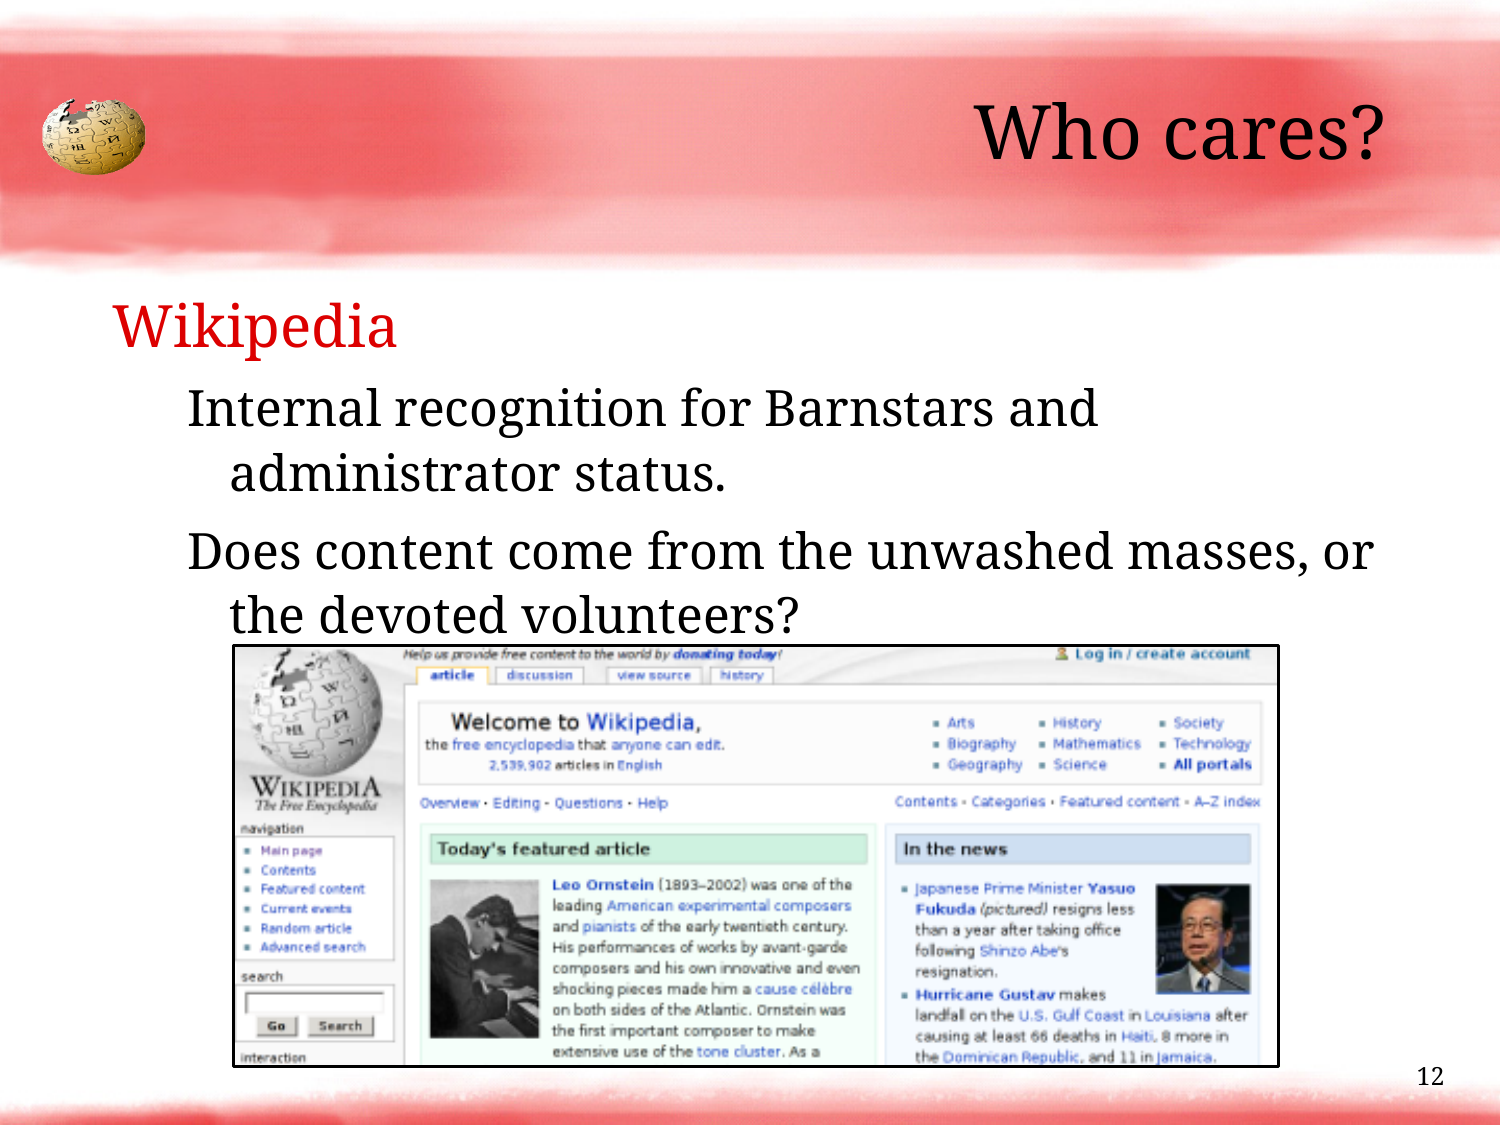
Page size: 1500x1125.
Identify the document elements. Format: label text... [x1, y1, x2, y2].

title Who cares? [112, 44, 1387, 217]
list Wikipedia Internal recognition for Barnstars and administrator status. Does content come from the unwashed masses, or the devoted volunteers? [112, 287, 1387, 1035]
picture [0, 0, 1500, 1125]
